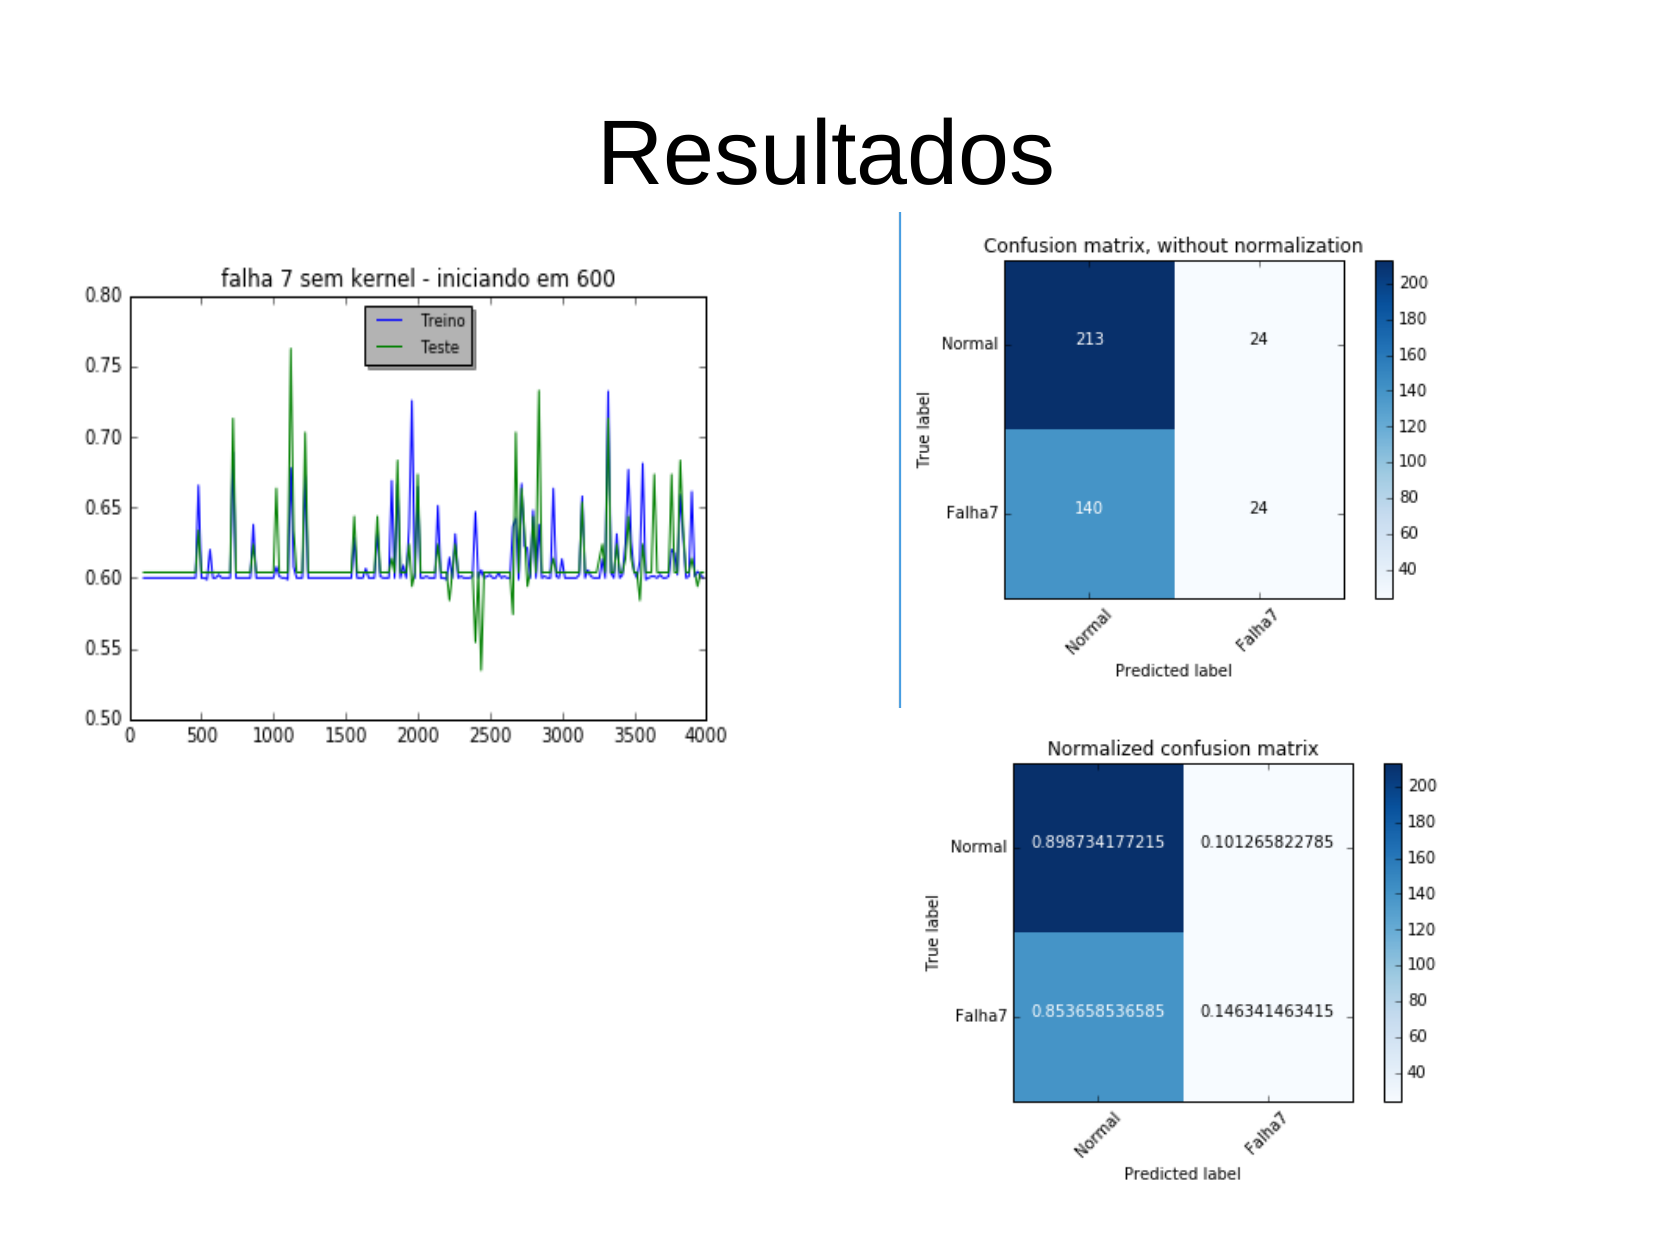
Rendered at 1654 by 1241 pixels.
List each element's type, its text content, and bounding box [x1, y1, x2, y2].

title Resultados [82, 49, 1571, 257]
picture [70, 236, 768, 756]
picture [898, 212, 1477, 1205]
